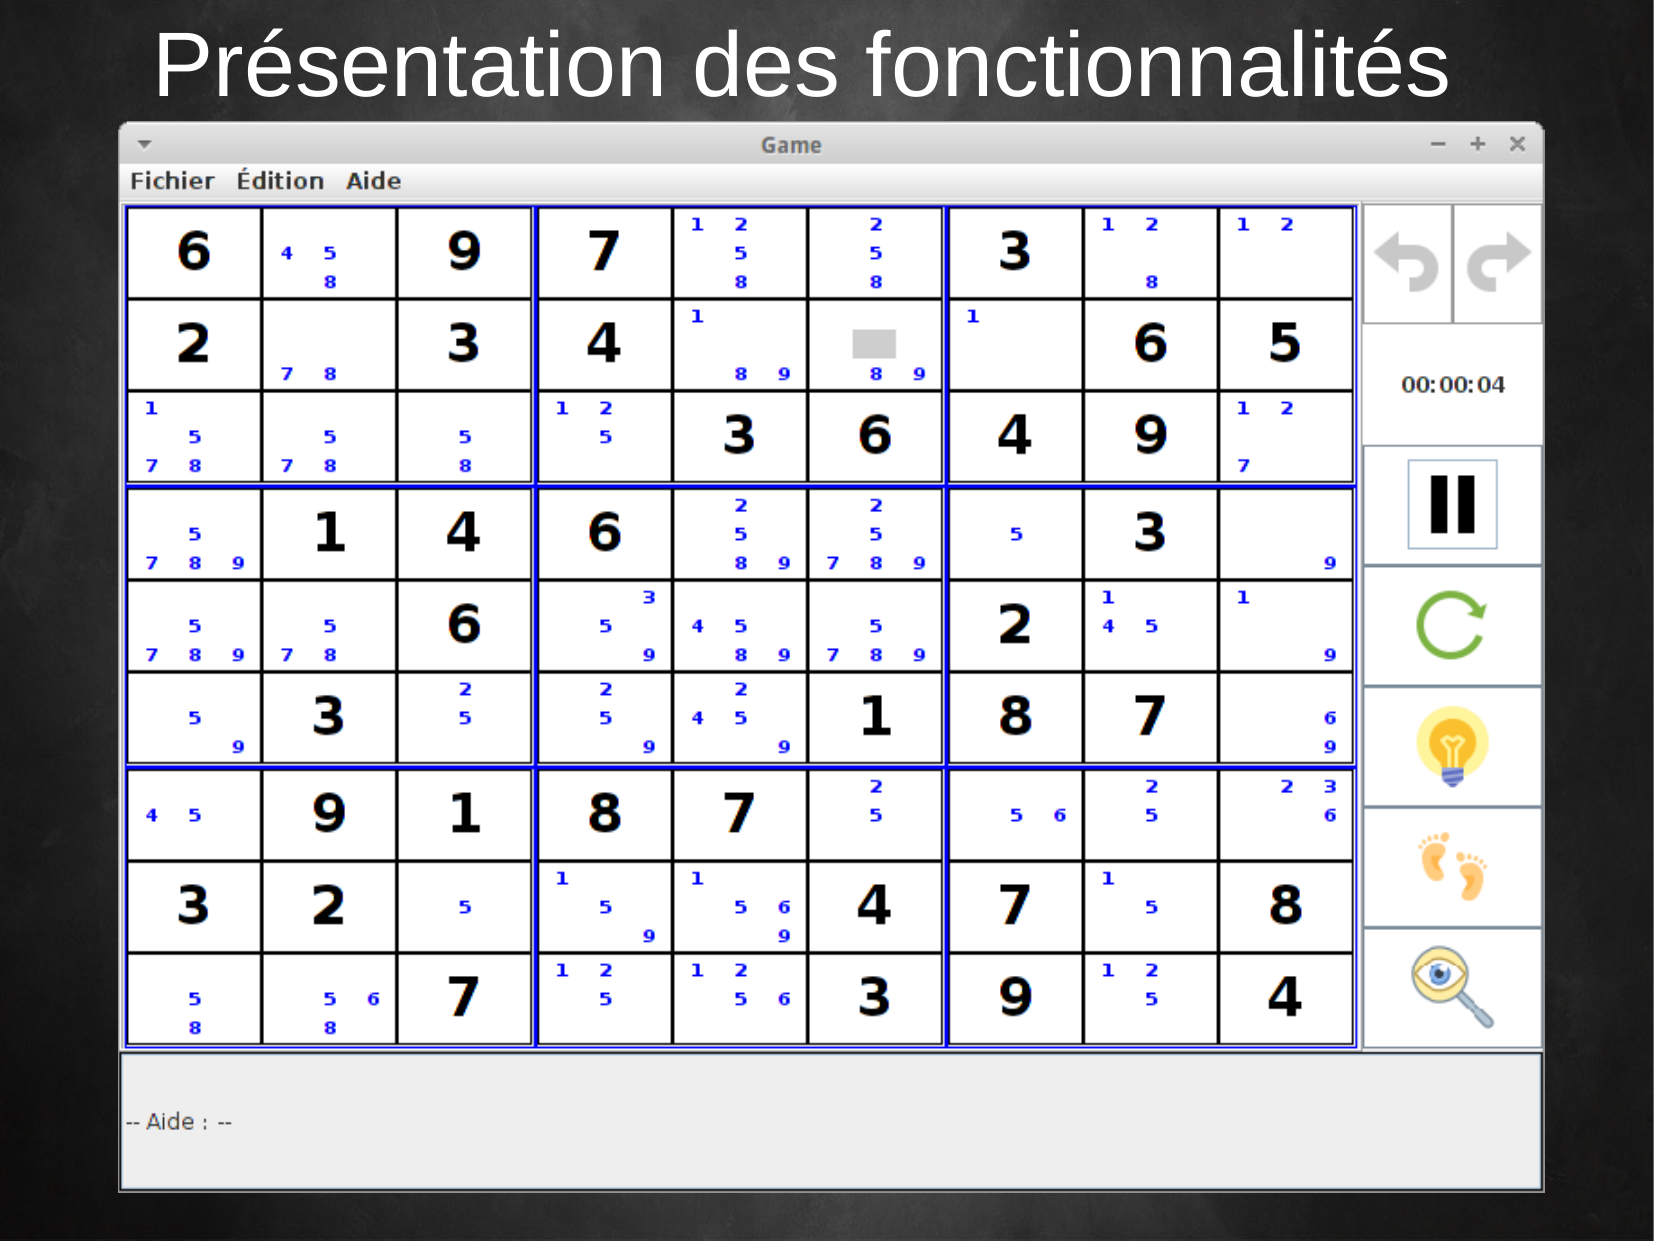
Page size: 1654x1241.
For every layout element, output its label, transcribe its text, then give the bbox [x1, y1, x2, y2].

title Présentation des fonctionnalités [59, 13, 1548, 117]
picture [0, 0, 1654, 1241]
